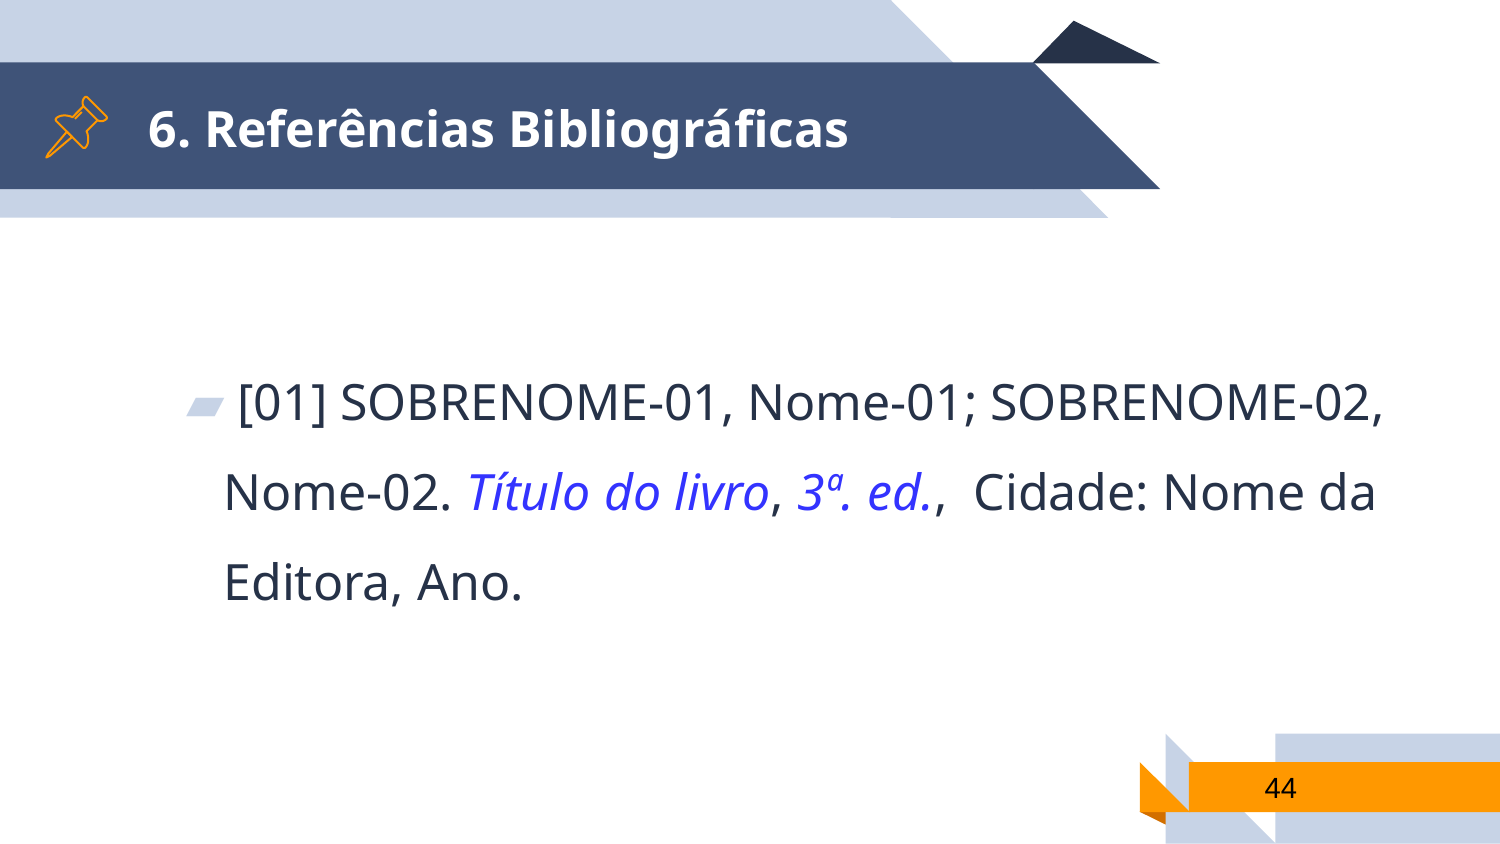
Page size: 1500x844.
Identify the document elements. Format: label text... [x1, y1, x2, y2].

slide_number <number> [1249, 760, 1494, 813]
title 6. Referências Bibliográficas [133, 64, 1035, 190]
list [01] SOBRENOME-01, Nome-01; SOBRENOME-02, Nome-02. Título do livro, 3ª. ed., Cidade: Nome da Editora, Ano. [133, 217, 1430, 734]
